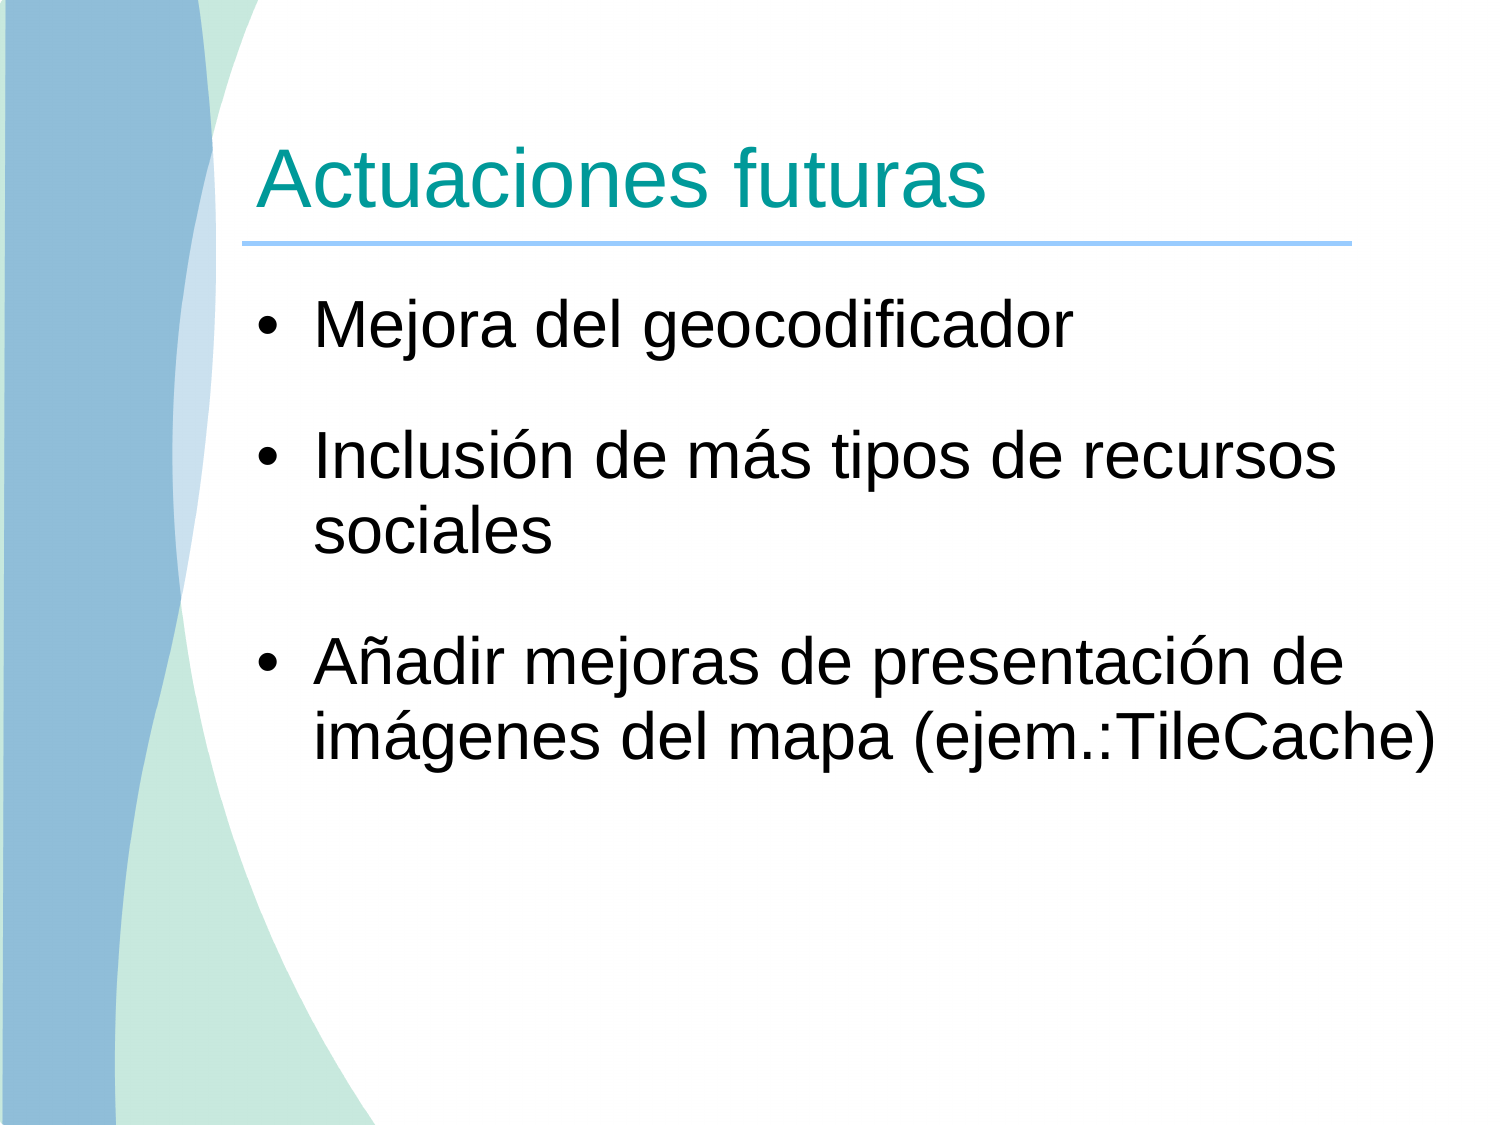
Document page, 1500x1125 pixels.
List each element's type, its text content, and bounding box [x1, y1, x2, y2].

picture [0, 0, 1500, 1125]
list Mejora del geocodificador Inclusión de más tipos de recursos sociales Añadir mejoras de presentación de imágenes del mapa (ejem.:TileCache) [242, 278, 1471, 1006]
title Actuaciones futuras [242, 124, 1046, 234]
